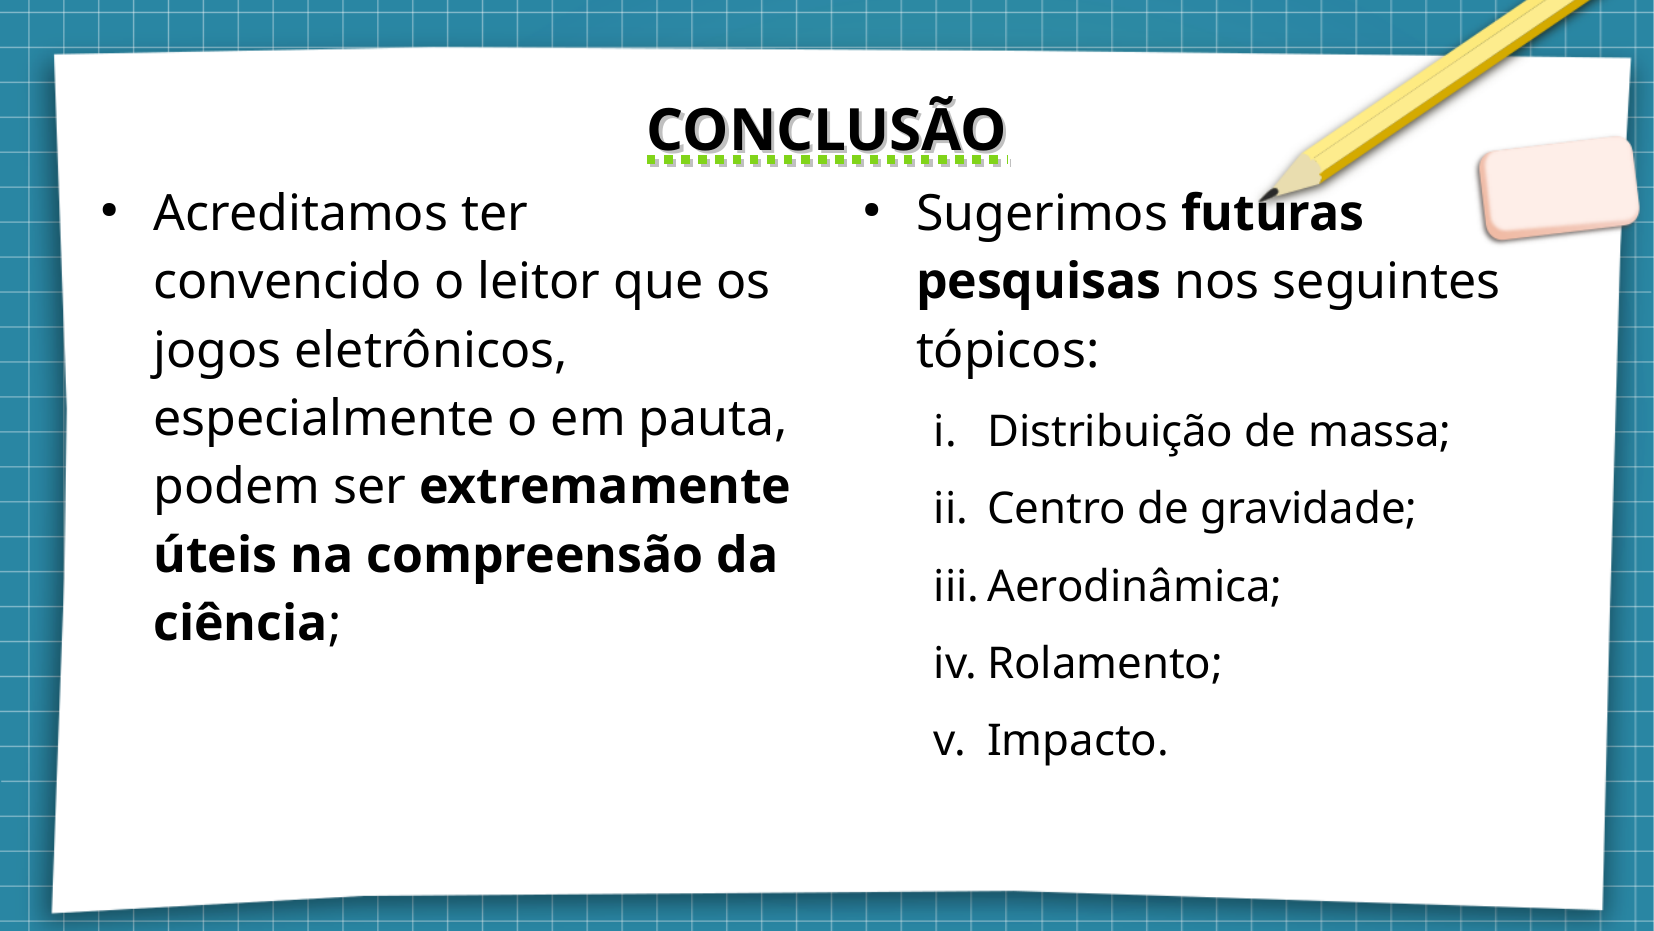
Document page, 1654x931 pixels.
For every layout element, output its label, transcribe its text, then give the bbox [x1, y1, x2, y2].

list Acreditamos ter convencido o leitor que os jogos eletrônicos, especialmente o em pauta, podem ser extremamente úteis na compreensão da ciência; [82, 177, 809, 805]
title Conclusão [82, 50, 1571, 206]
list Sugerimos futuras pesquisas nos seguintes tópicos: Distribuição de massa; Centro de gravidade; Aerodinâmica; Rolamento; Impacto. [845, 177, 1572, 886]
picture [0, 0, 1654, 931]
